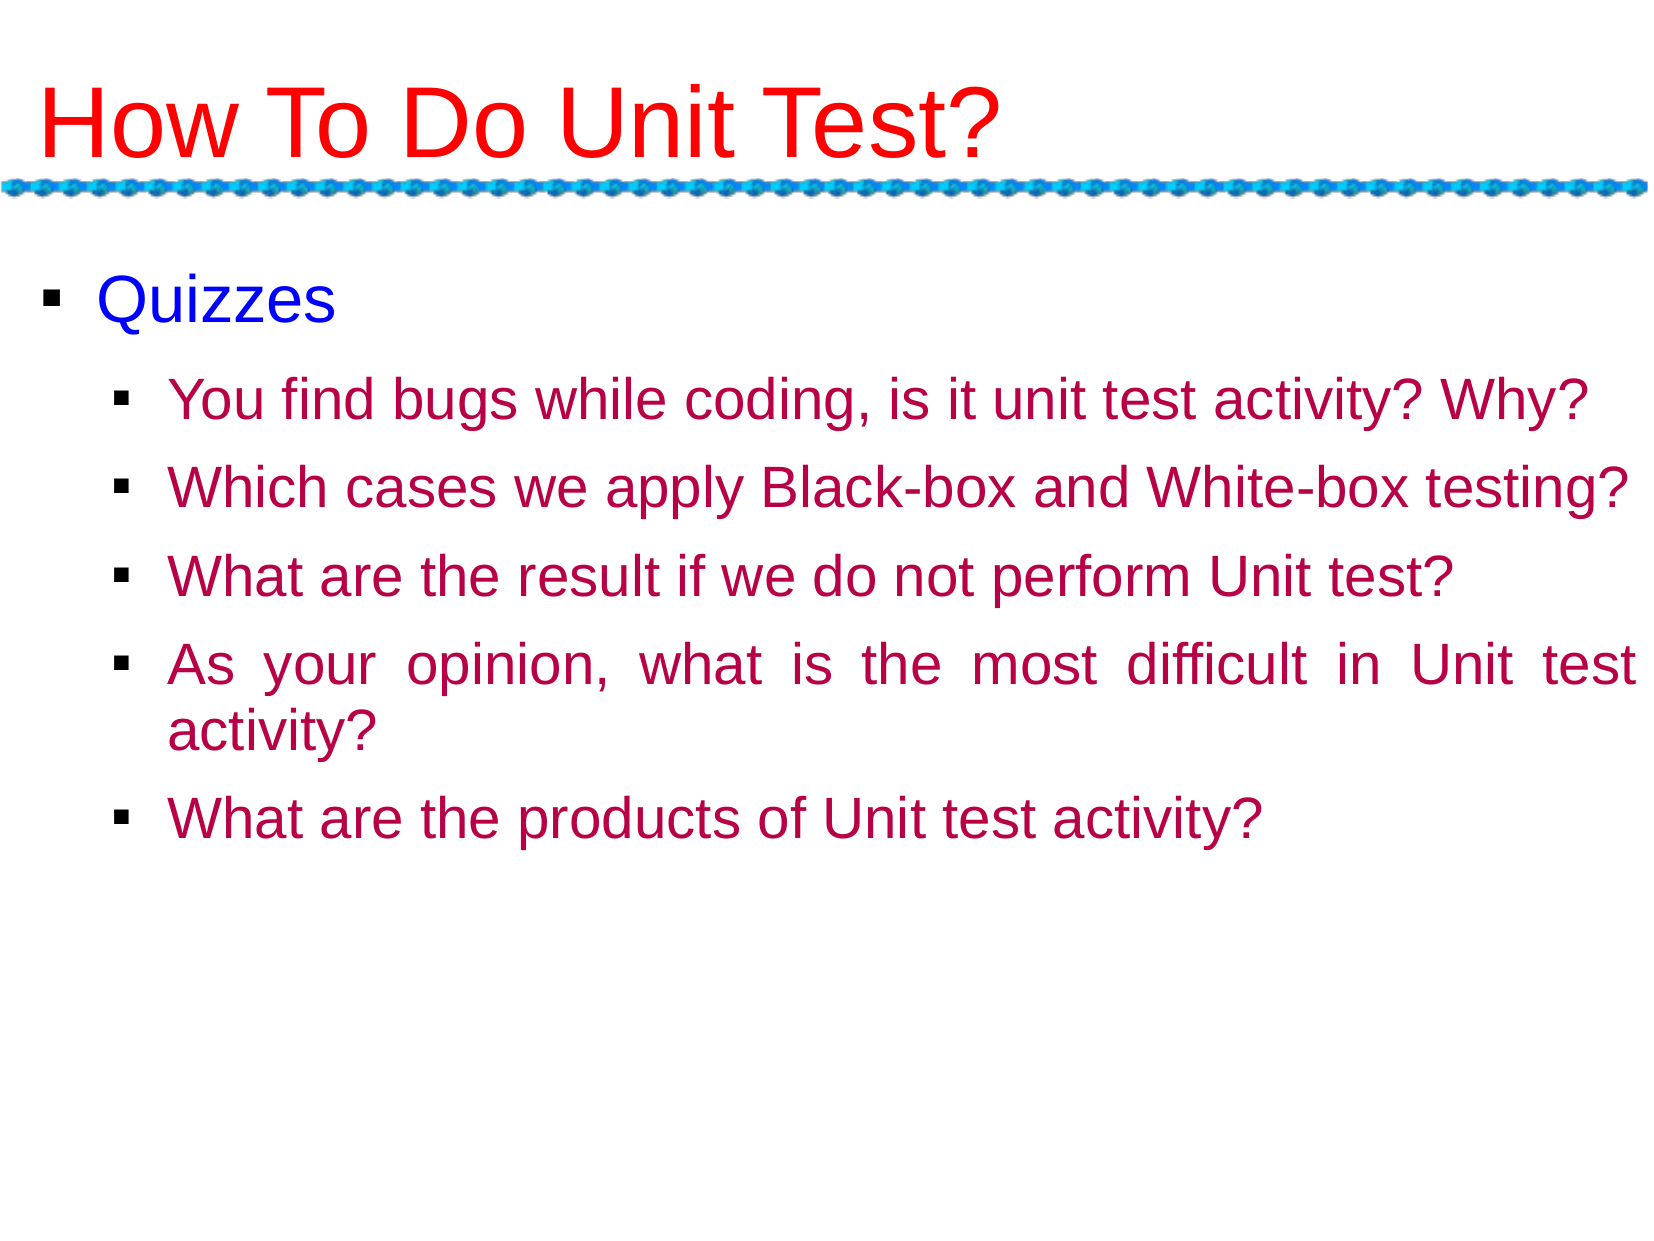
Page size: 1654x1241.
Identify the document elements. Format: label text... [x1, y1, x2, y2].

picture [0, 178, 37, 199]
title How To Do Unit Test? [37, 37, 1651, 207]
list Quizzes You find bugs while coding, is it unit test activity? Why? Which cases we apply Black-box and White-box testing? What are the result if we do not perform Unit test? As your opinion, what is the most difficult in Unit test activity? What are the products of Unit test activity? [25, 262, 1639, 1163]
